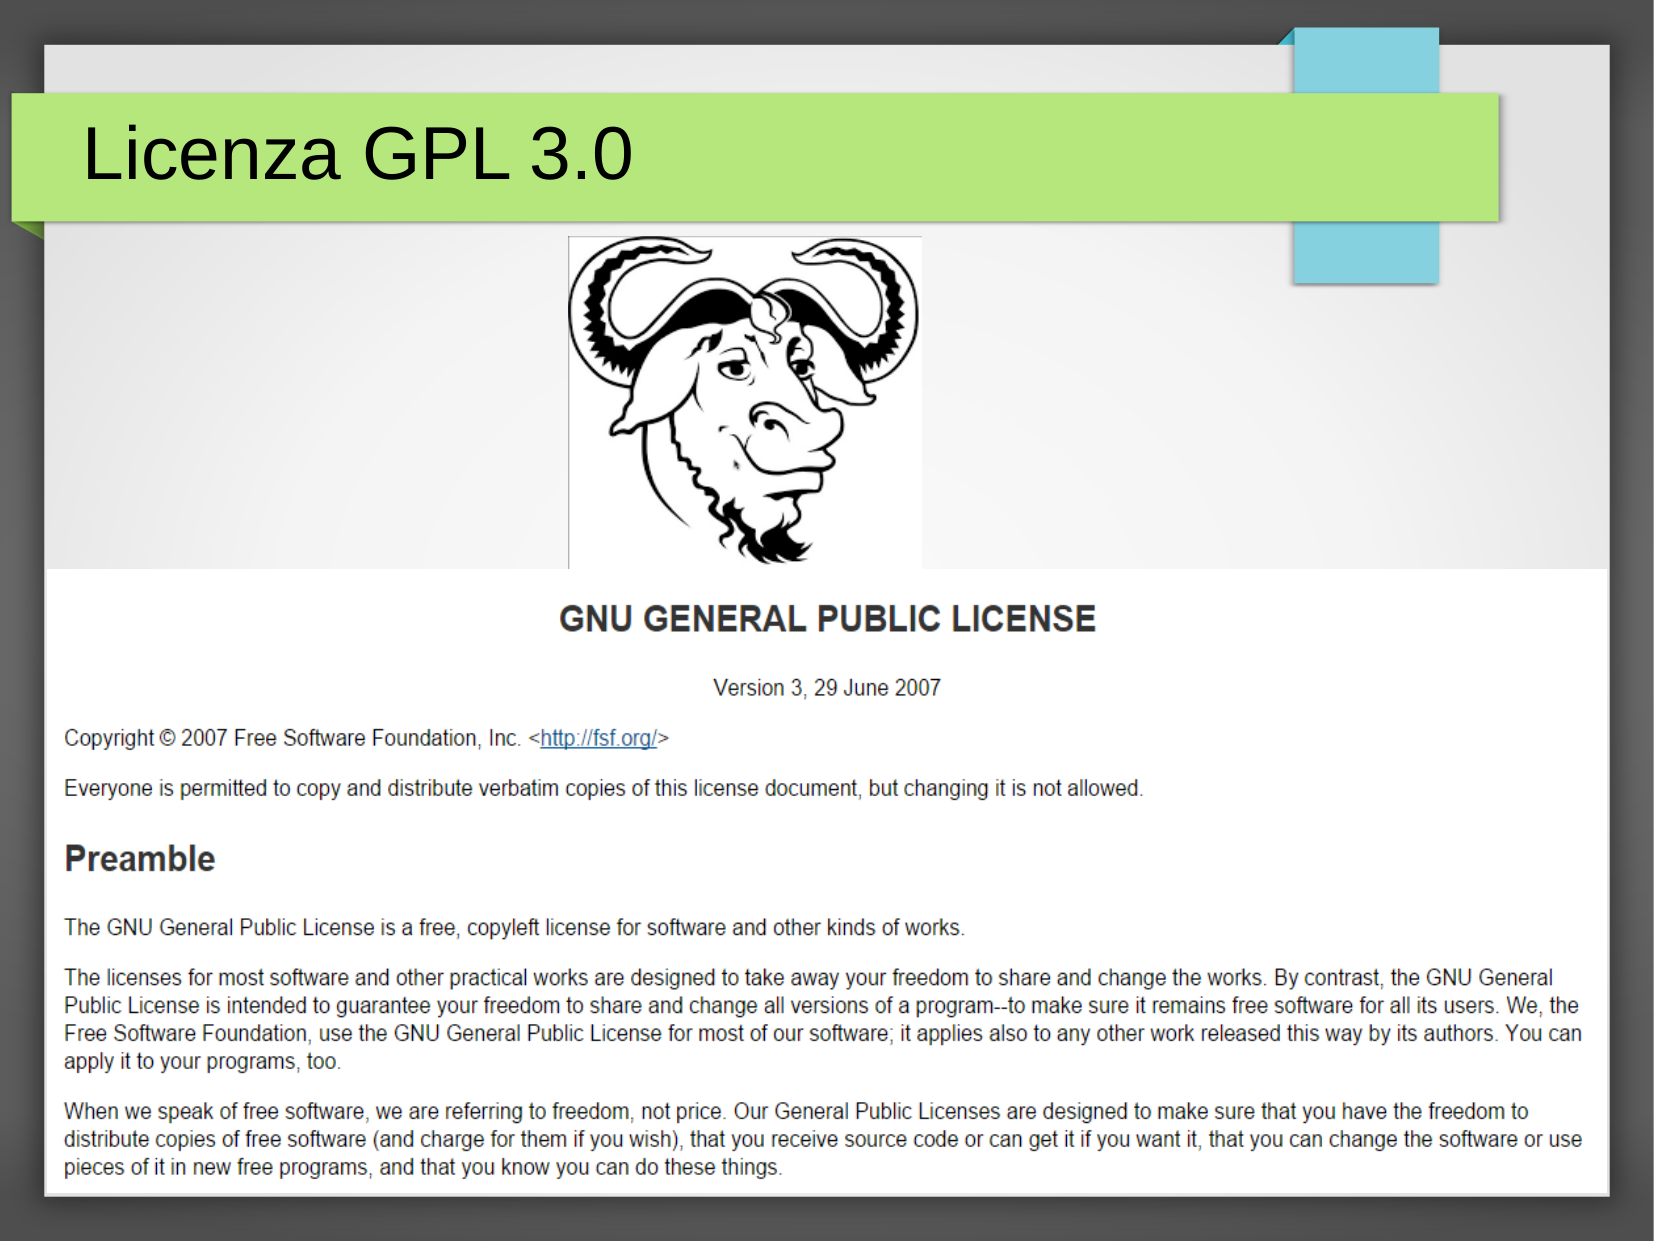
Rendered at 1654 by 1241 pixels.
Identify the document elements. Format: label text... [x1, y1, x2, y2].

picture [0, 0, 1654, 1241]
title Licenza GPL 3.0 [82, 94, 1264, 213]
